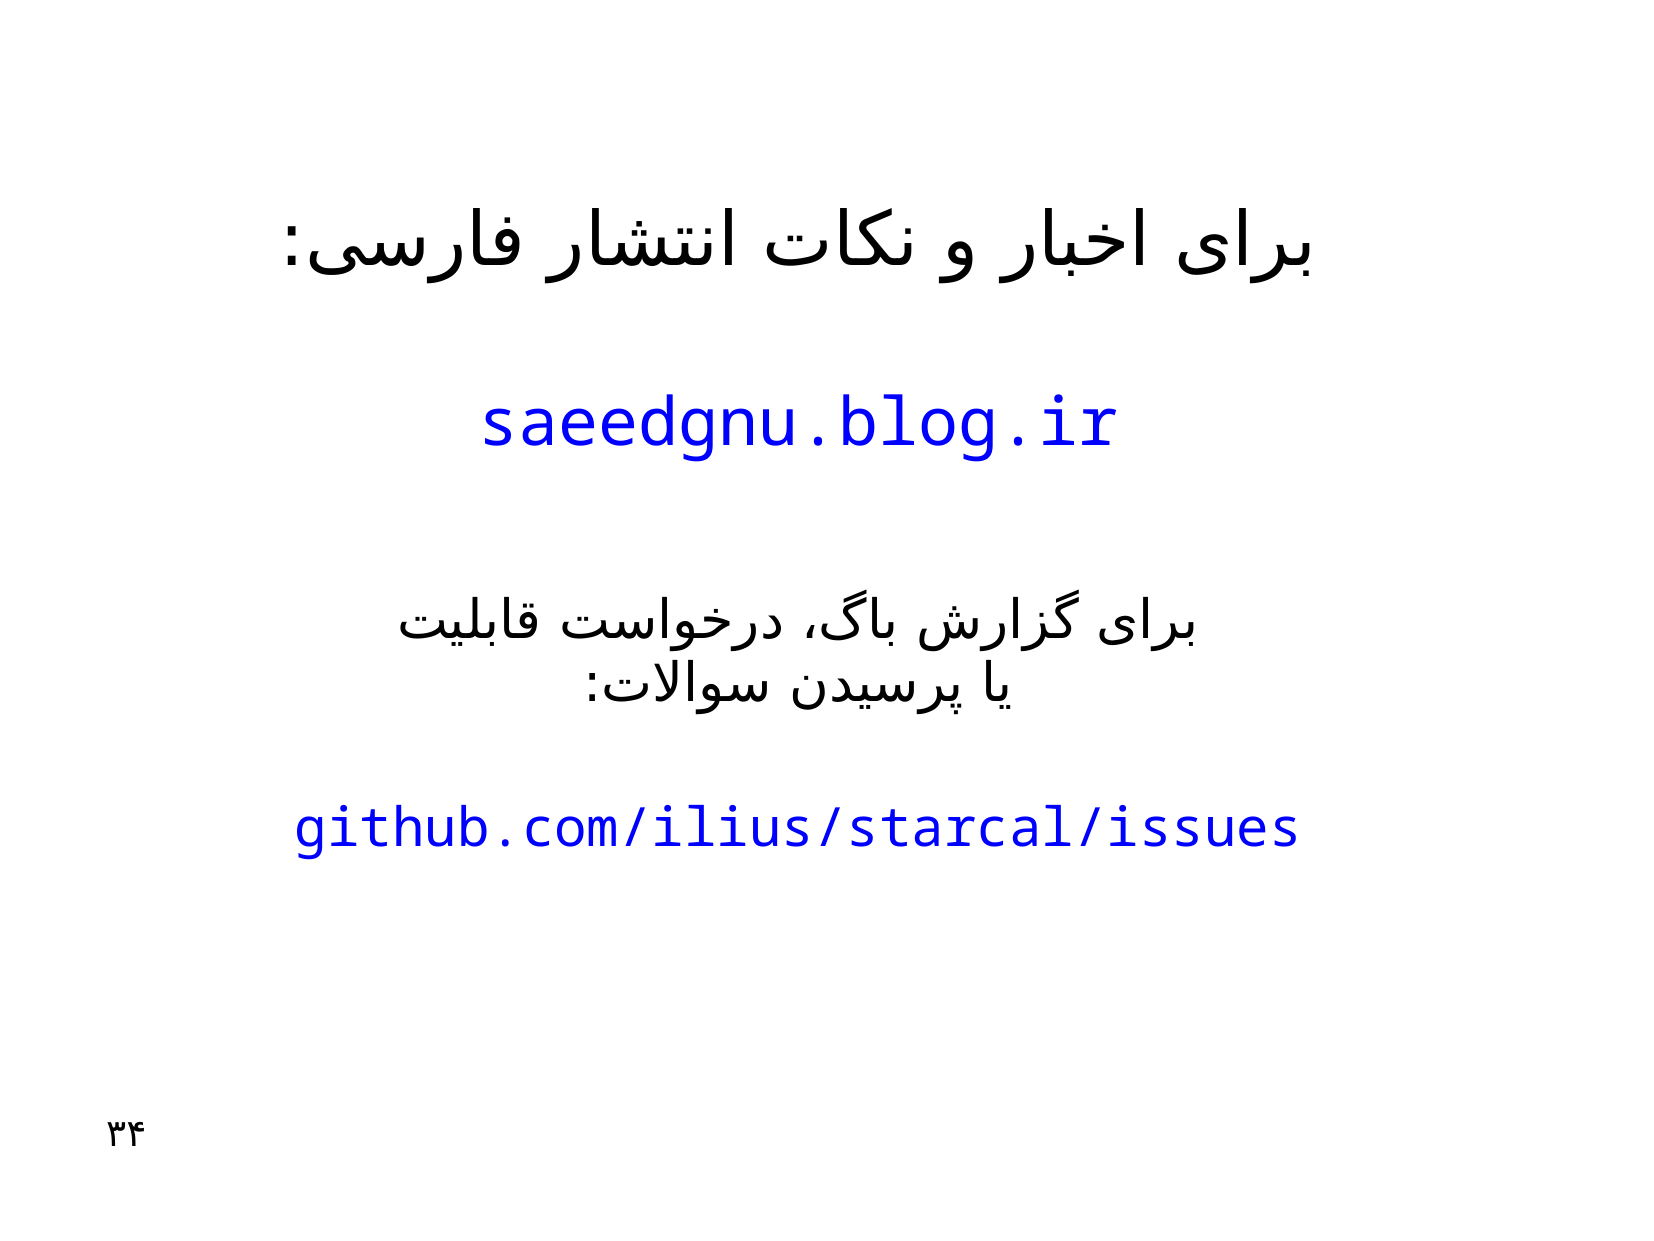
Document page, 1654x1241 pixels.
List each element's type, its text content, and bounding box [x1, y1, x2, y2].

text_box برای گزارش باگ، درخواست قابلیت یا پرسیدن سوالات: github.com/ilius/starcal/issues [227, 591, 1370, 1008]
text_box ۳۴ [91, 1104, 172, 1175]
text_box برای اخبار و نکات انتشار فارسی: saeedgnu.blog.ir [227, 210, 1370, 591]
